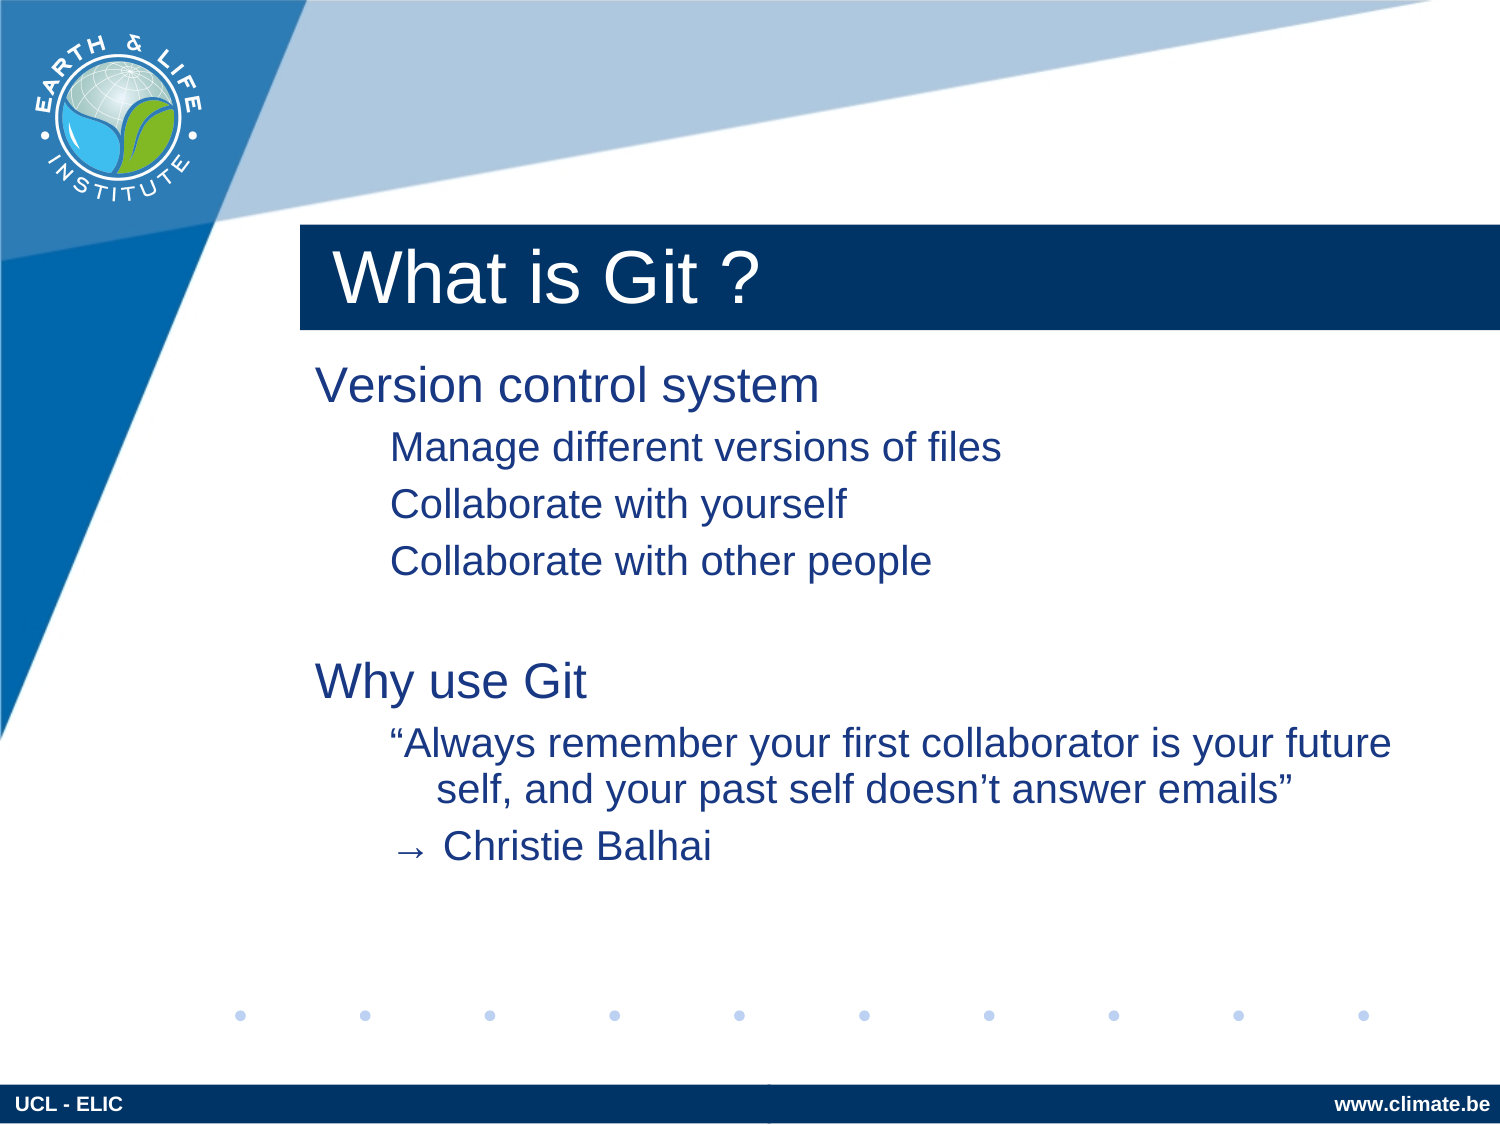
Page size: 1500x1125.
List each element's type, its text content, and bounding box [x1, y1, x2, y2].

list Version control system Manage different versions of files Collaborate with yourself Collaborate with other people Why use Git “Always remember your first collaborator is your future self, and your past self doesn’t answer emails” → Christie Balhai [299, 350, 1475, 1013]
picture [0, 0, 1500, 842]
title What is Git ? [300, 224, 1500, 331]
